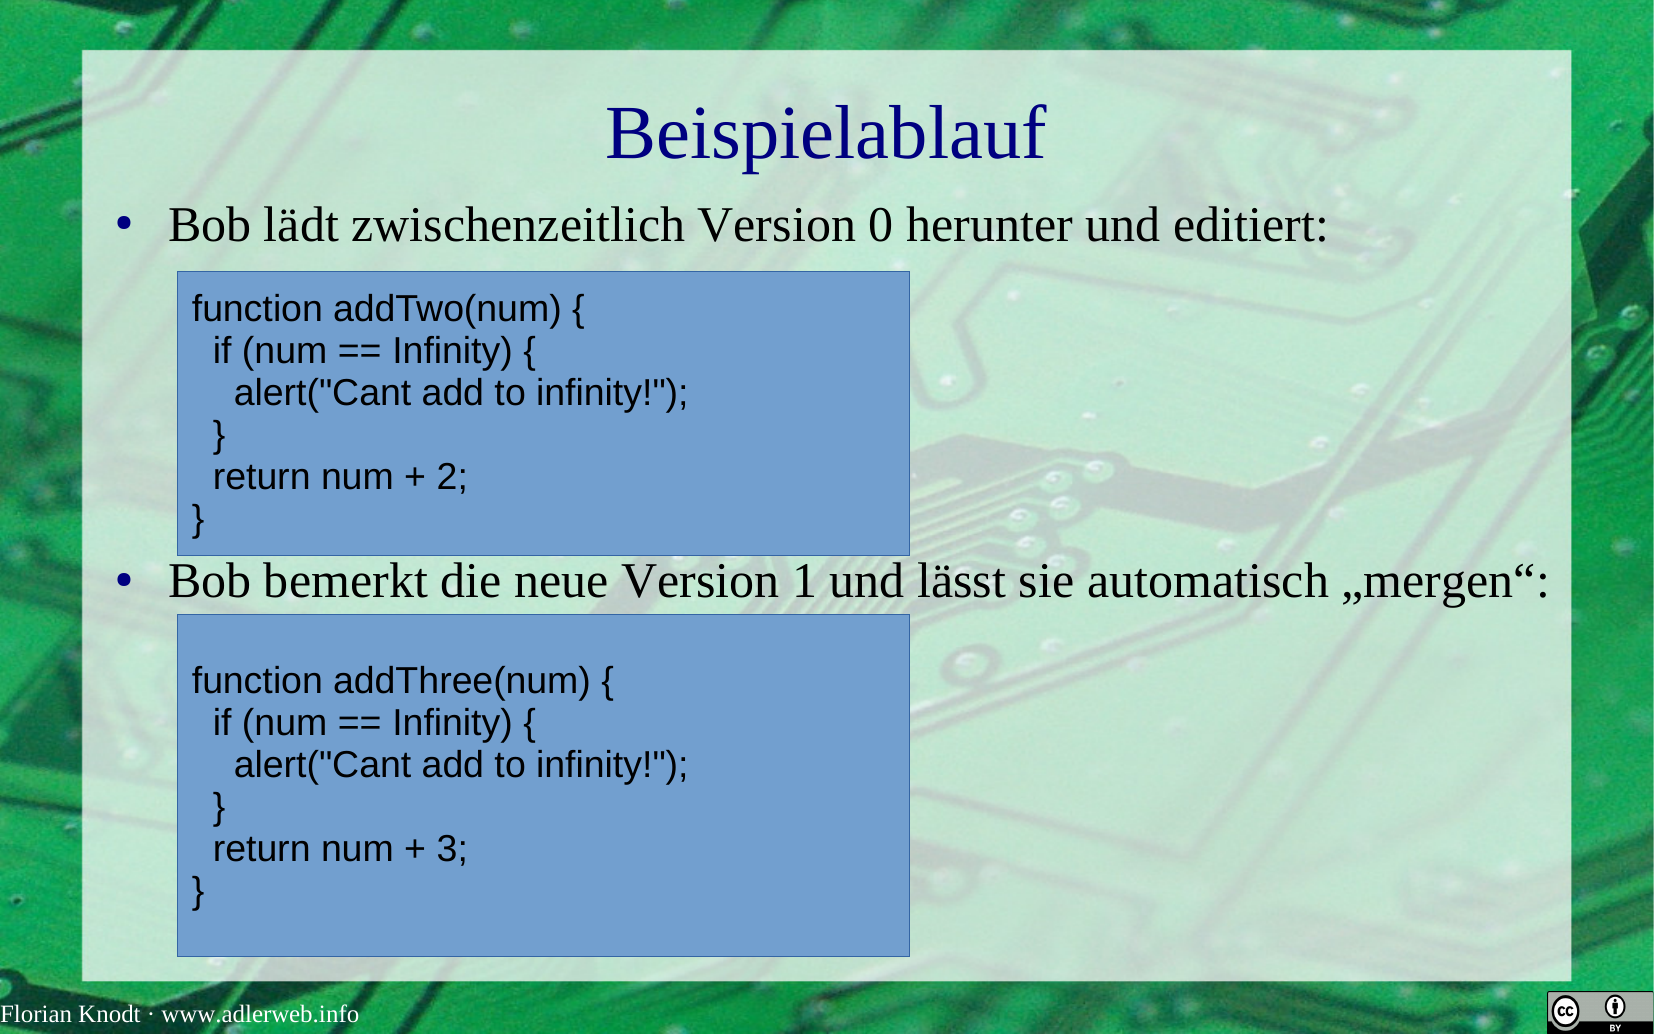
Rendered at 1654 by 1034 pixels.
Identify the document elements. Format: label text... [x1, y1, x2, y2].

title Beispielablauf [82, 46, 1571, 196]
picture [0, 0, 1654, 1034]
list Bob lädt zwischenzeitlich Version 0 herunter und editiert: Bob bemerkt die neue Version 1 und lässt sie automatisch „mergen“: [82, 196, 1571, 934]
text_box function addThree(num) { if (num == Infinity) { alert("Cant add to infinity!"); } return num + 3; } [177, 614, 910, 957]
text_box function addTwo(num) { if (num == Infinity) { alert("Cant add to infinity!"); } return num + 2; } [177, 271, 910, 556]
